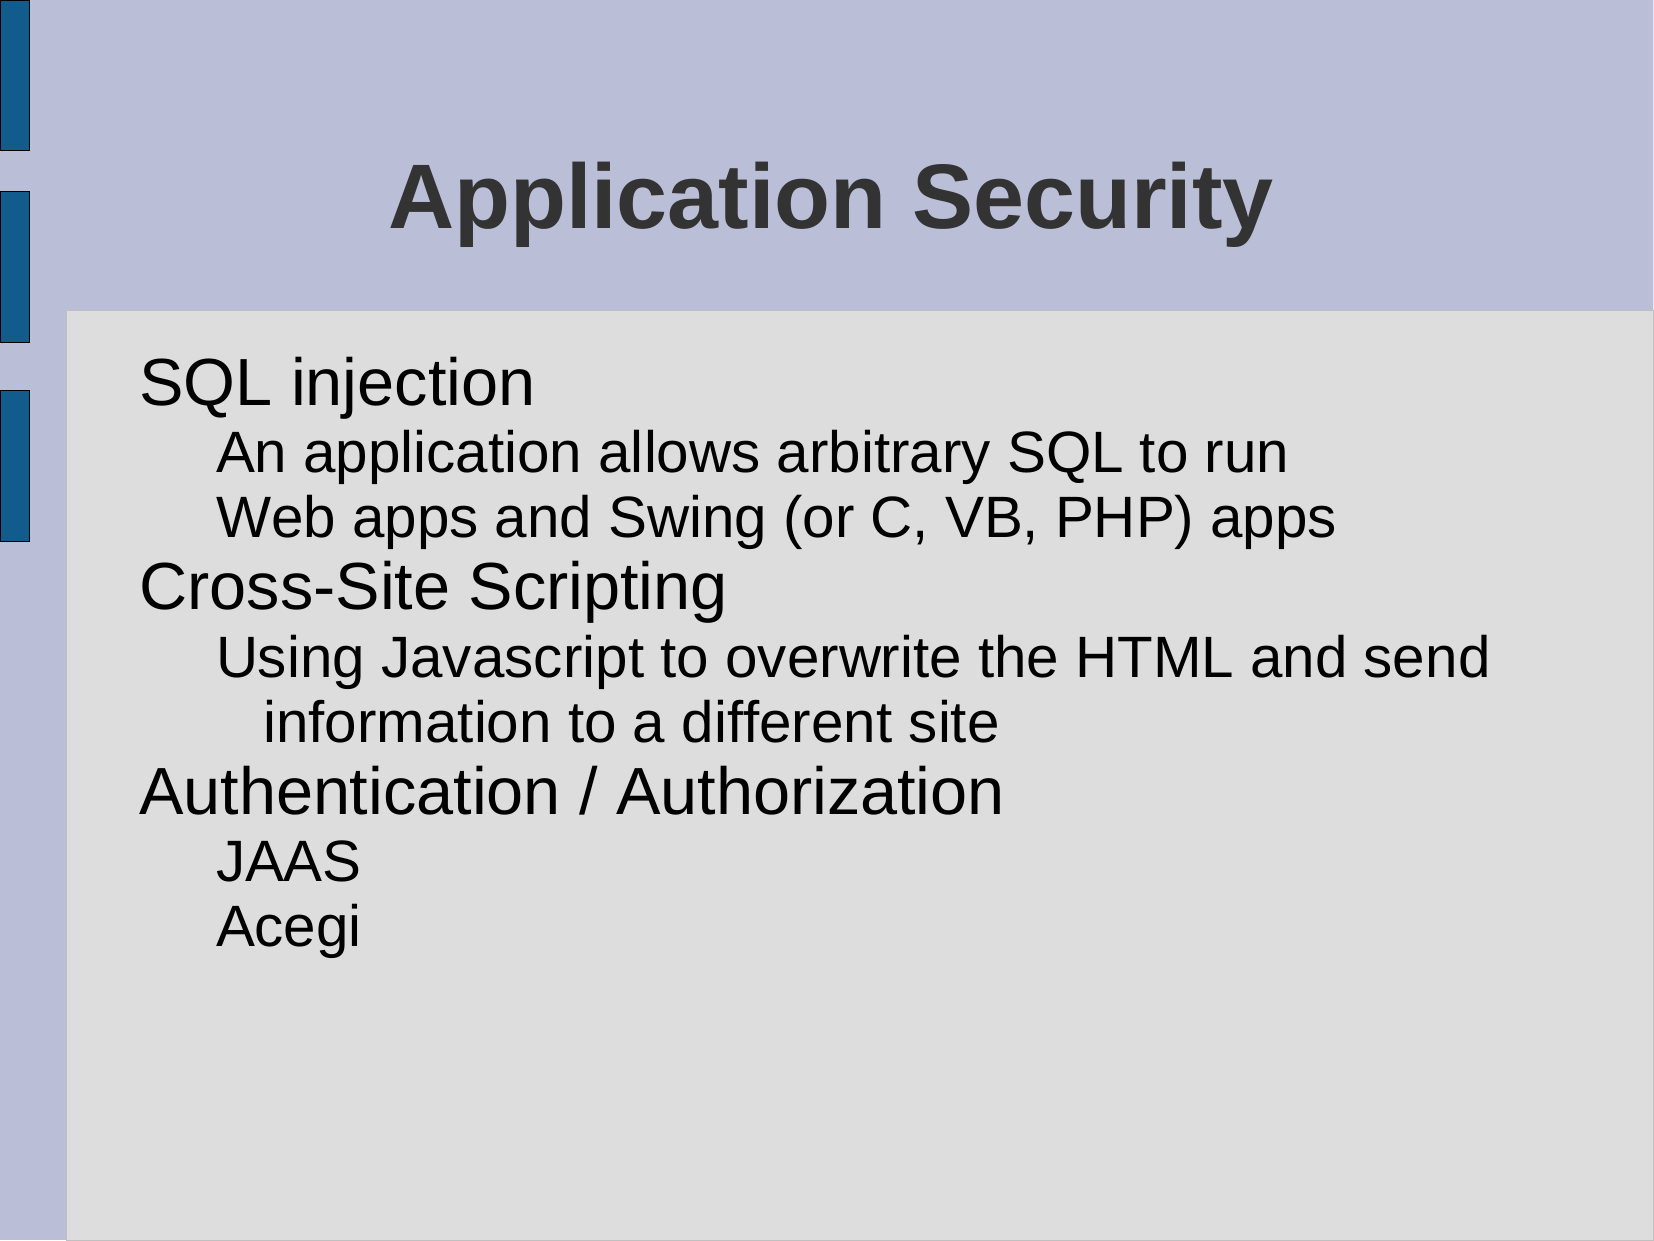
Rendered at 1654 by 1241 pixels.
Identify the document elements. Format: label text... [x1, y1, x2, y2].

title Application Security [125, 92, 1538, 301]
list SQL injection An application allows arbitrary SQL to run Web apps and Swing (or C, VB, PHP) apps Cross-Site Scripting Using Javascript to overwrite the HTML and send information to a different site Authentication / Authorization JAAS Acegi [121, 344, 1534, 1127]
